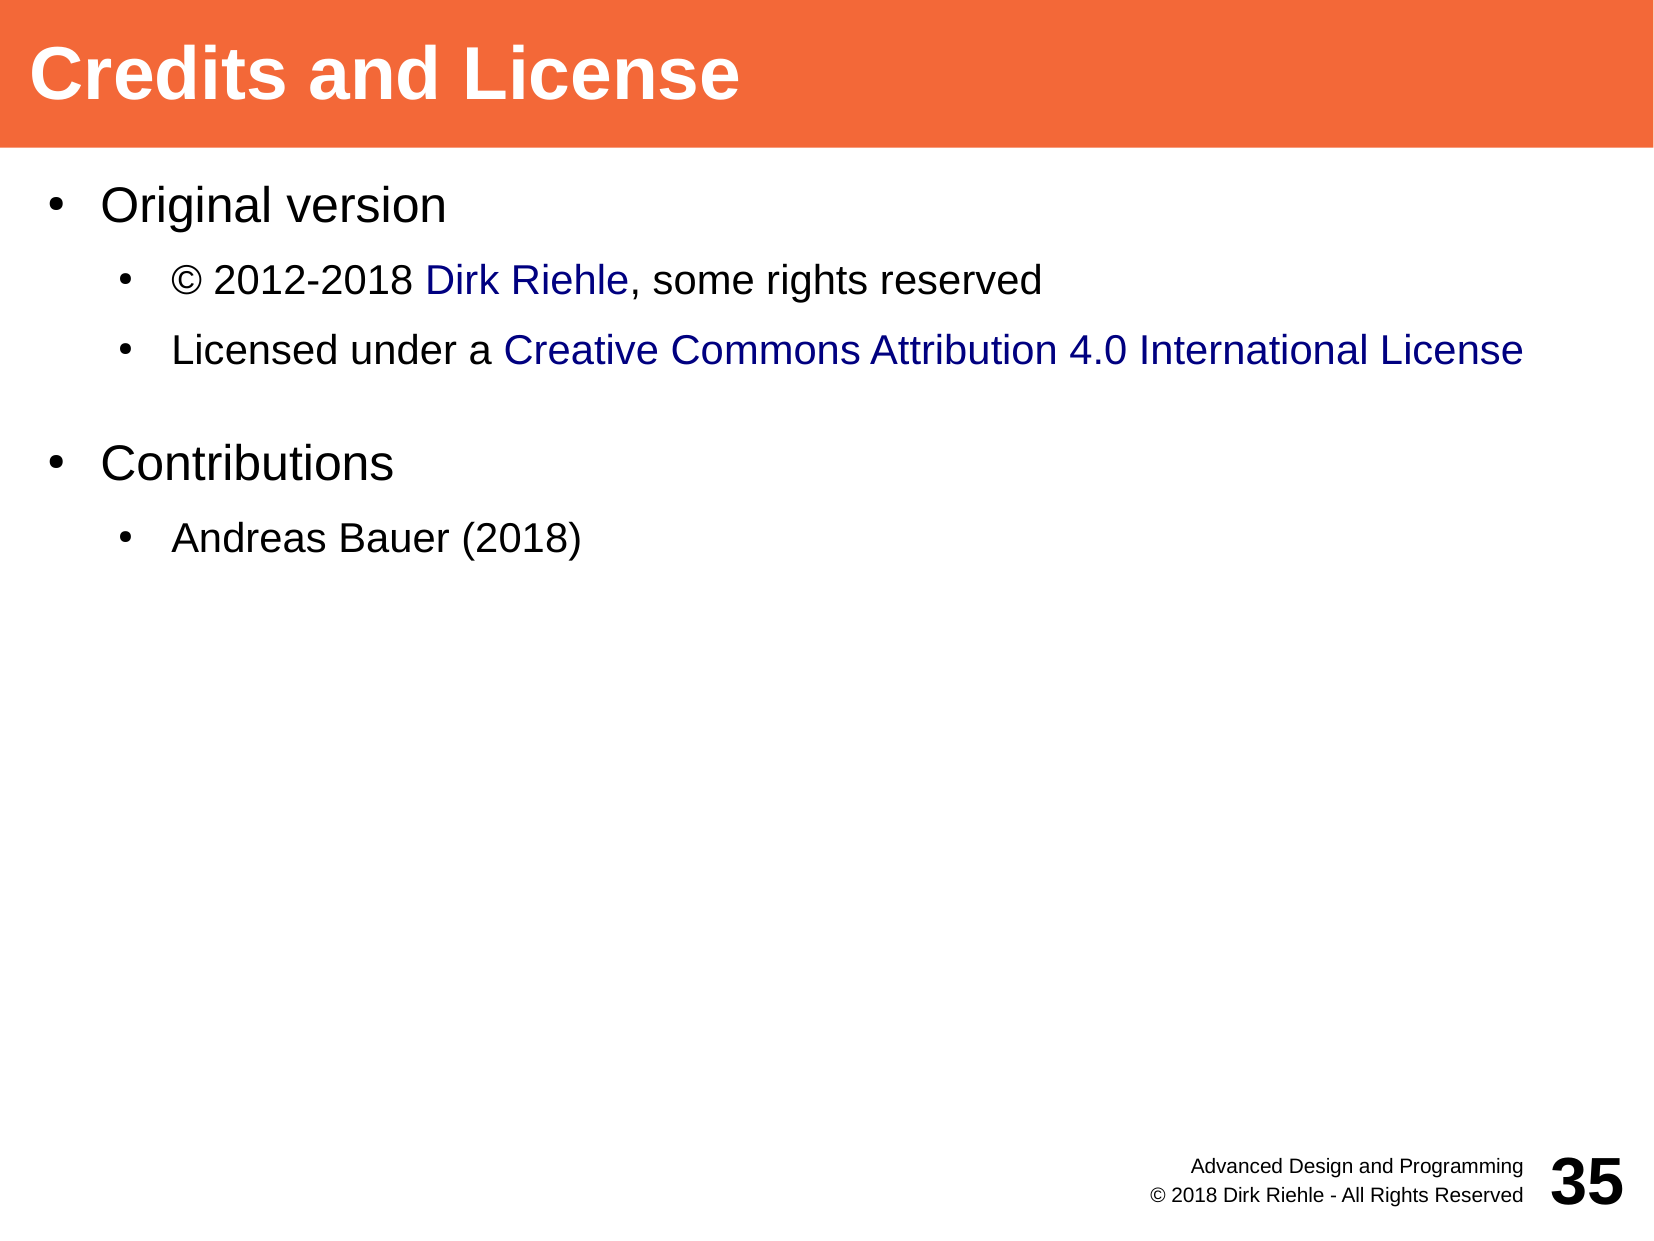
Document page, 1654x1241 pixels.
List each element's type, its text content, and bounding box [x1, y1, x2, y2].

list Original version © 2012-2018 Dirk Riehle, some rights reserved Licensed under a Creative Commons Attribution 4.0 International License Contributions Andreas Bauer (2018) [29, 177, 1625, 1063]
title Credits and License [0, 0, 1654, 148]
